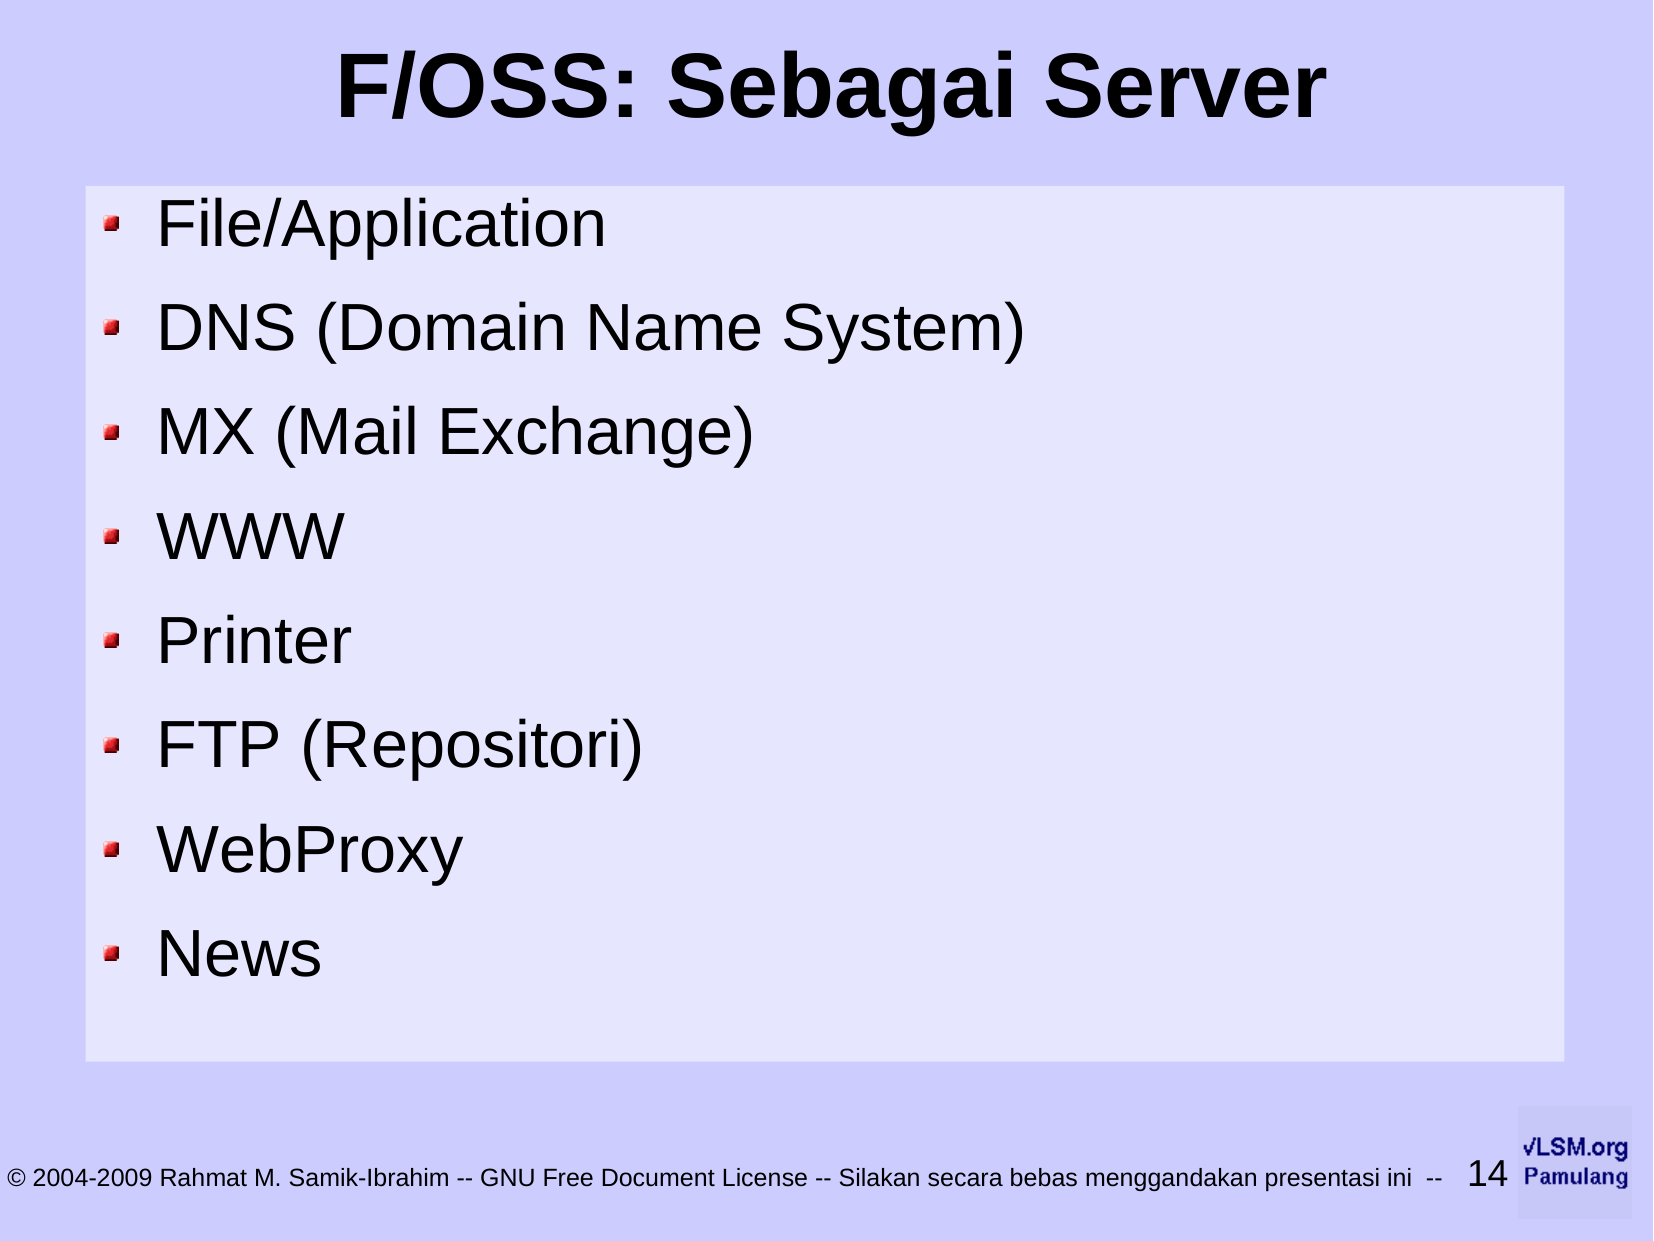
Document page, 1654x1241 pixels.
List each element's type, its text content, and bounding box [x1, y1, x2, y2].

list File/Application DNS (Domain Name System) MX (Mail Exchange) WWW Printer FTP (Repositori) WebProxy News [85, 185, 1565, 1062]
title F/OSS: Sebagai Server [40, 27, 1625, 146]
picture [1518, 1106, 1632, 1219]
